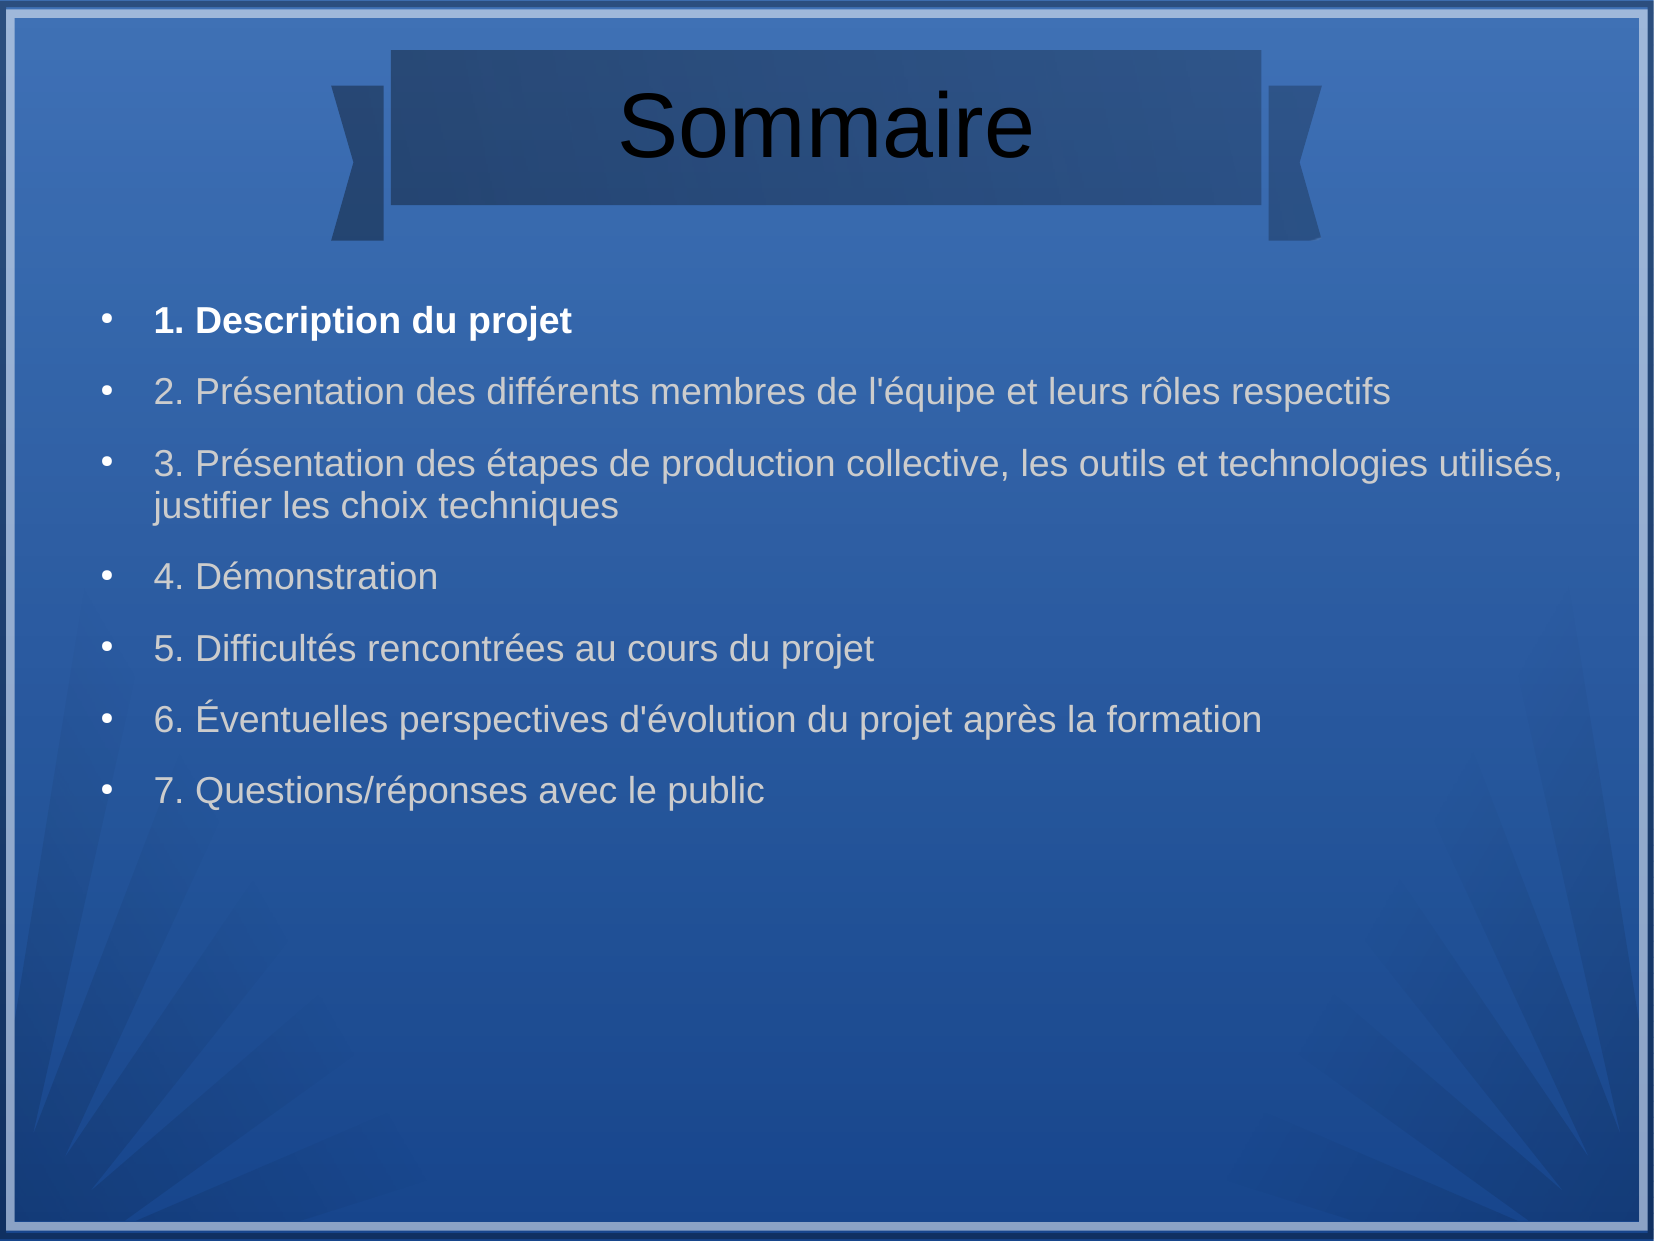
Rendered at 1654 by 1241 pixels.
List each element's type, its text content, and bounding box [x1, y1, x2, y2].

list 1. Description du projet 2. Présentation des différents membres de l'équipe et leurs rôles respectifs 3. Présentation des étapes de production collective, les outils et technologies utilisés, justifier les choix techniques 4. Démonstration 5. Difficultés rencontrées au cours du projet 6. Éventuelles perspectives d'évolution du projet après la formation 7. Questions/réponses avec le public [82, 299, 1571, 1241]
title Sommaire [389, 47, 1264, 205]
